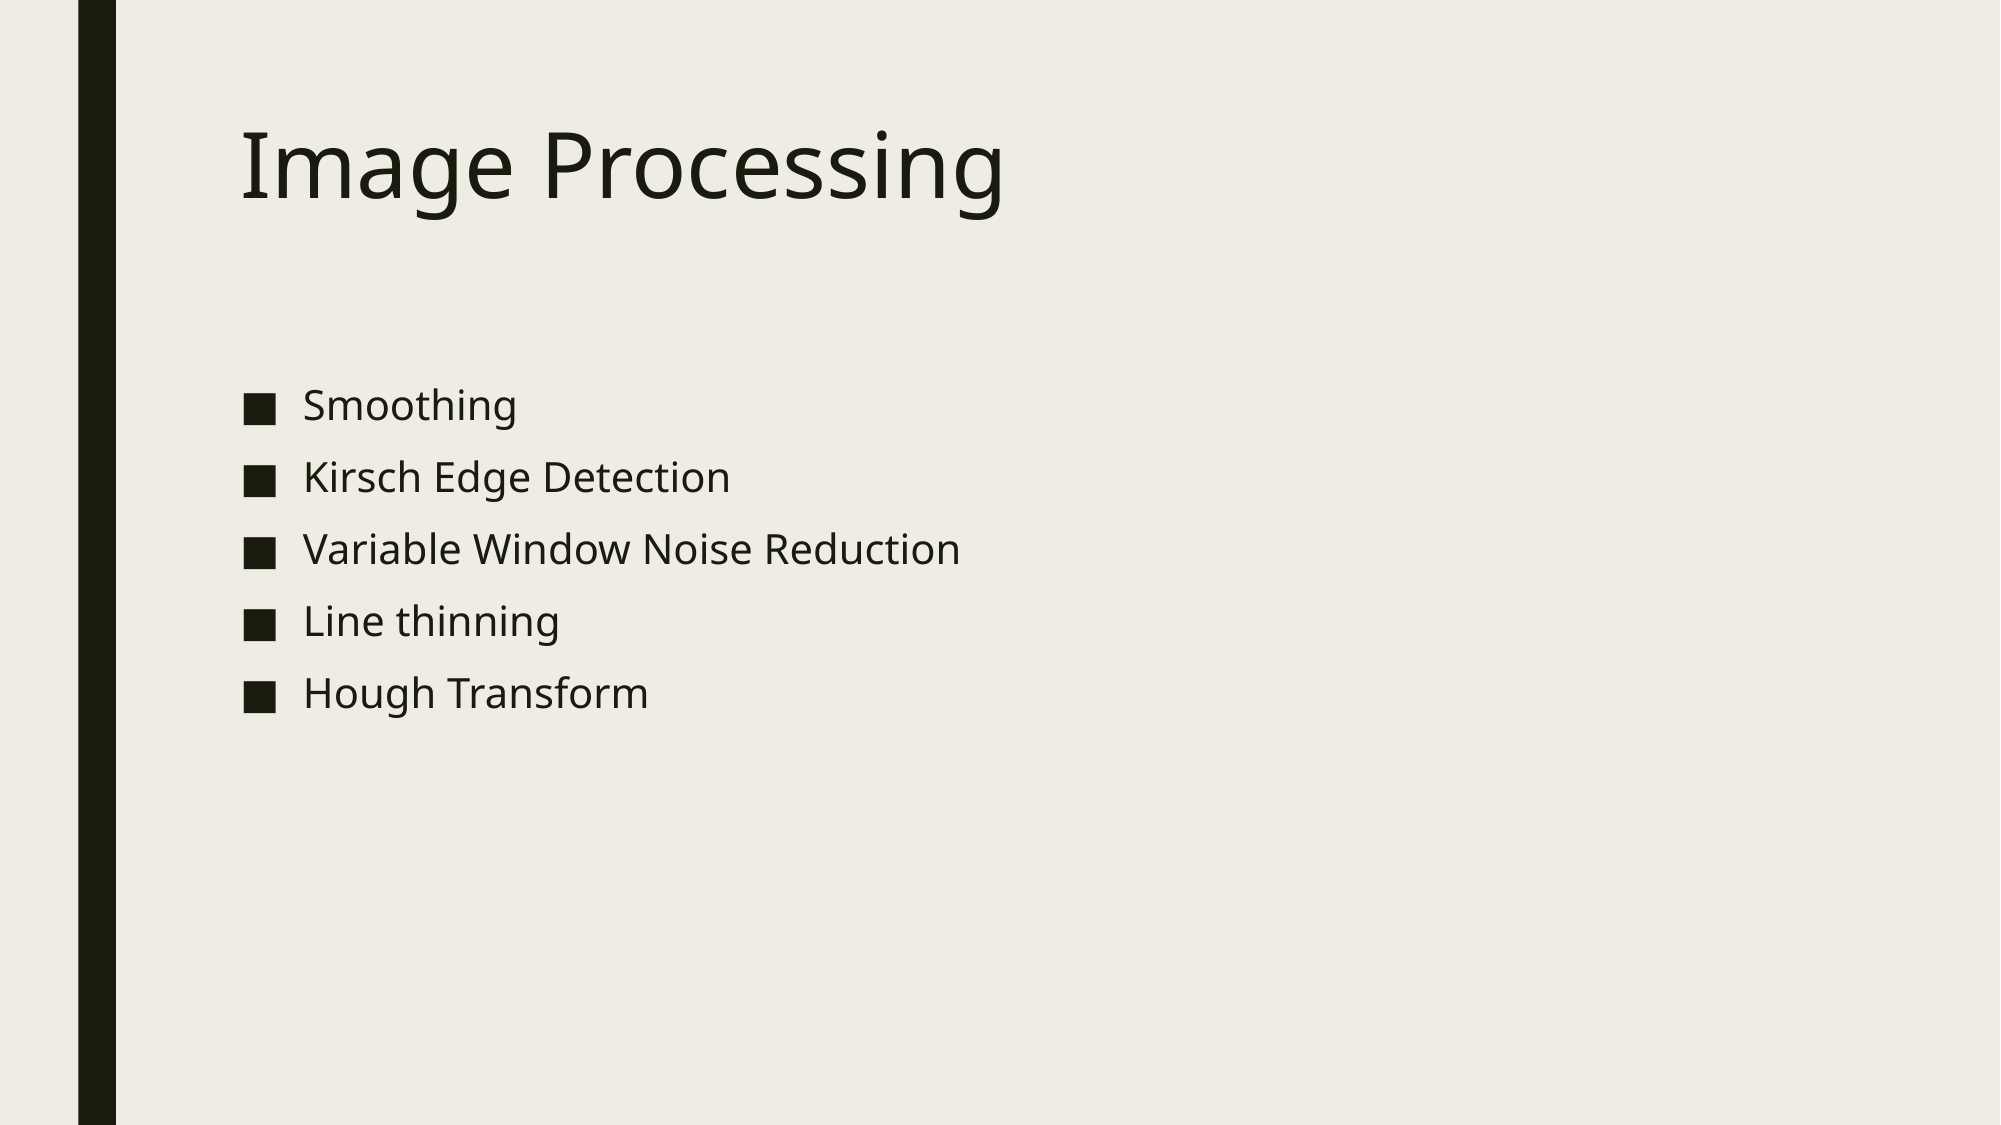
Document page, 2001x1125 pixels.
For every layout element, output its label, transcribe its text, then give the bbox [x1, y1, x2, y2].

list Smoothing Kirsch Edge Detection Variable Window Noise Reduction Line thinning Hough Transform [225, 375, 1800, 963]
title Image Processing [225, 112, 1800, 357]
